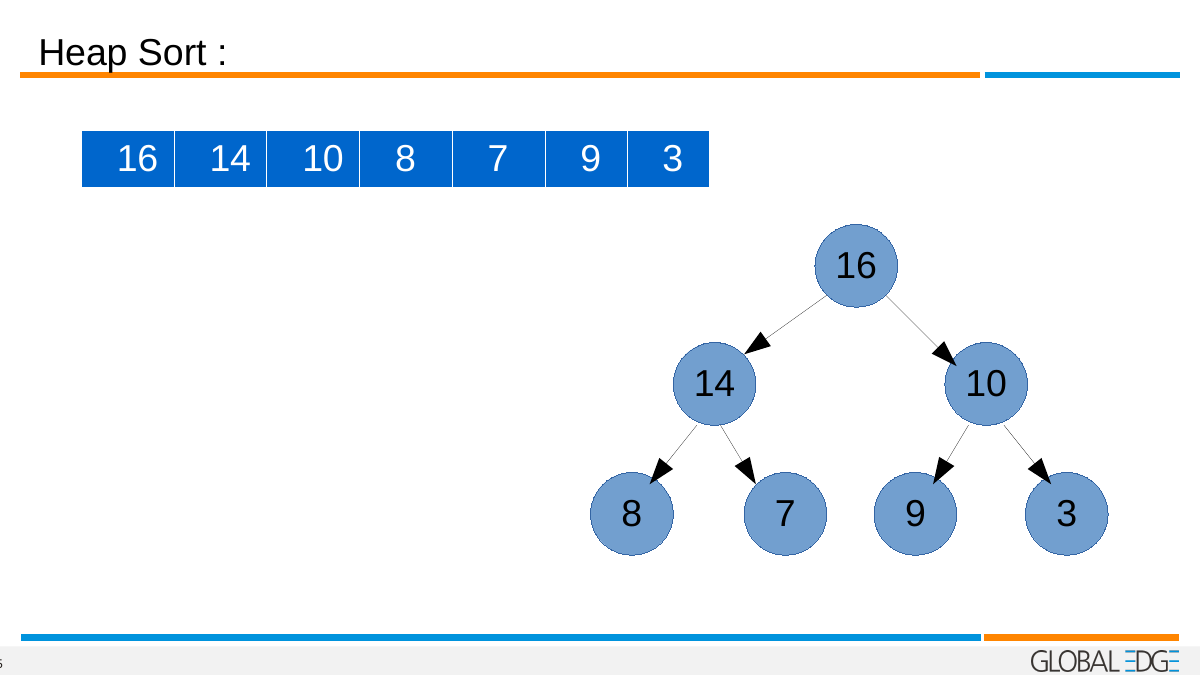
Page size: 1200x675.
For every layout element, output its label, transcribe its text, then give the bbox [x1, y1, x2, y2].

text_box 16 [814, 224, 898, 308]
table_header 9 [546, 131, 627, 187]
text_box Heap Sort : [23, 23, 243, 81]
table_header 10 [267, 131, 359, 187]
picture [1031, 650, 1179, 672]
table_header 7 [453, 131, 545, 187]
table_header 16 [82, 131, 174, 187]
text_box 14 [673, 342, 756, 426]
table_header 14 [175, 131, 266, 187]
text_box 7 [744, 472, 827, 556]
table_header 8 [360, 131, 452, 187]
text_box 10 [944, 342, 1028, 426]
text_box 3 [1025, 472, 1109, 556]
table_header 3 [628, 131, 709, 187]
text_box 8 [590, 472, 674, 556]
text_box 9 [874, 472, 957, 556]
